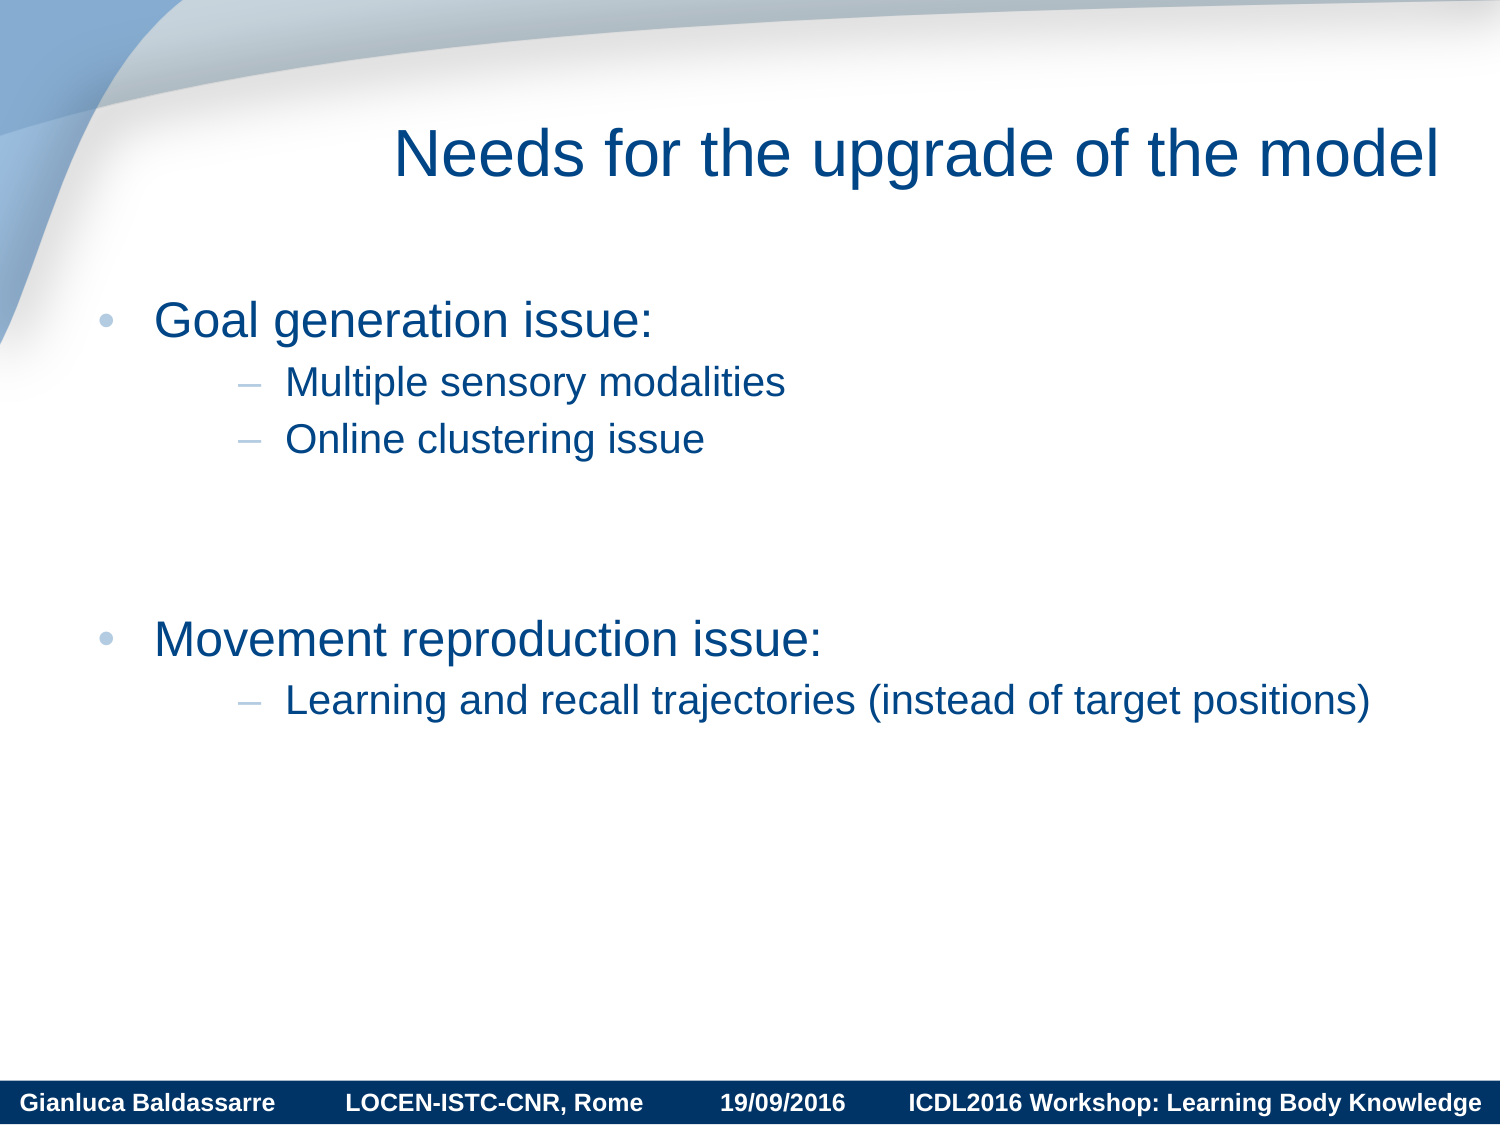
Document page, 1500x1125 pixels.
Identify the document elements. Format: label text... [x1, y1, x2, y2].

title Needs for the upgrade of the model [88, 100, 1441, 206]
picture [0, 0, 1500, 1080]
list Goal generation issue: Multiple sensory modalities Online clustering issue Movement reproduction issue: Learning and recall trajectories (instead of target positions) [41, 292, 1447, 945]
